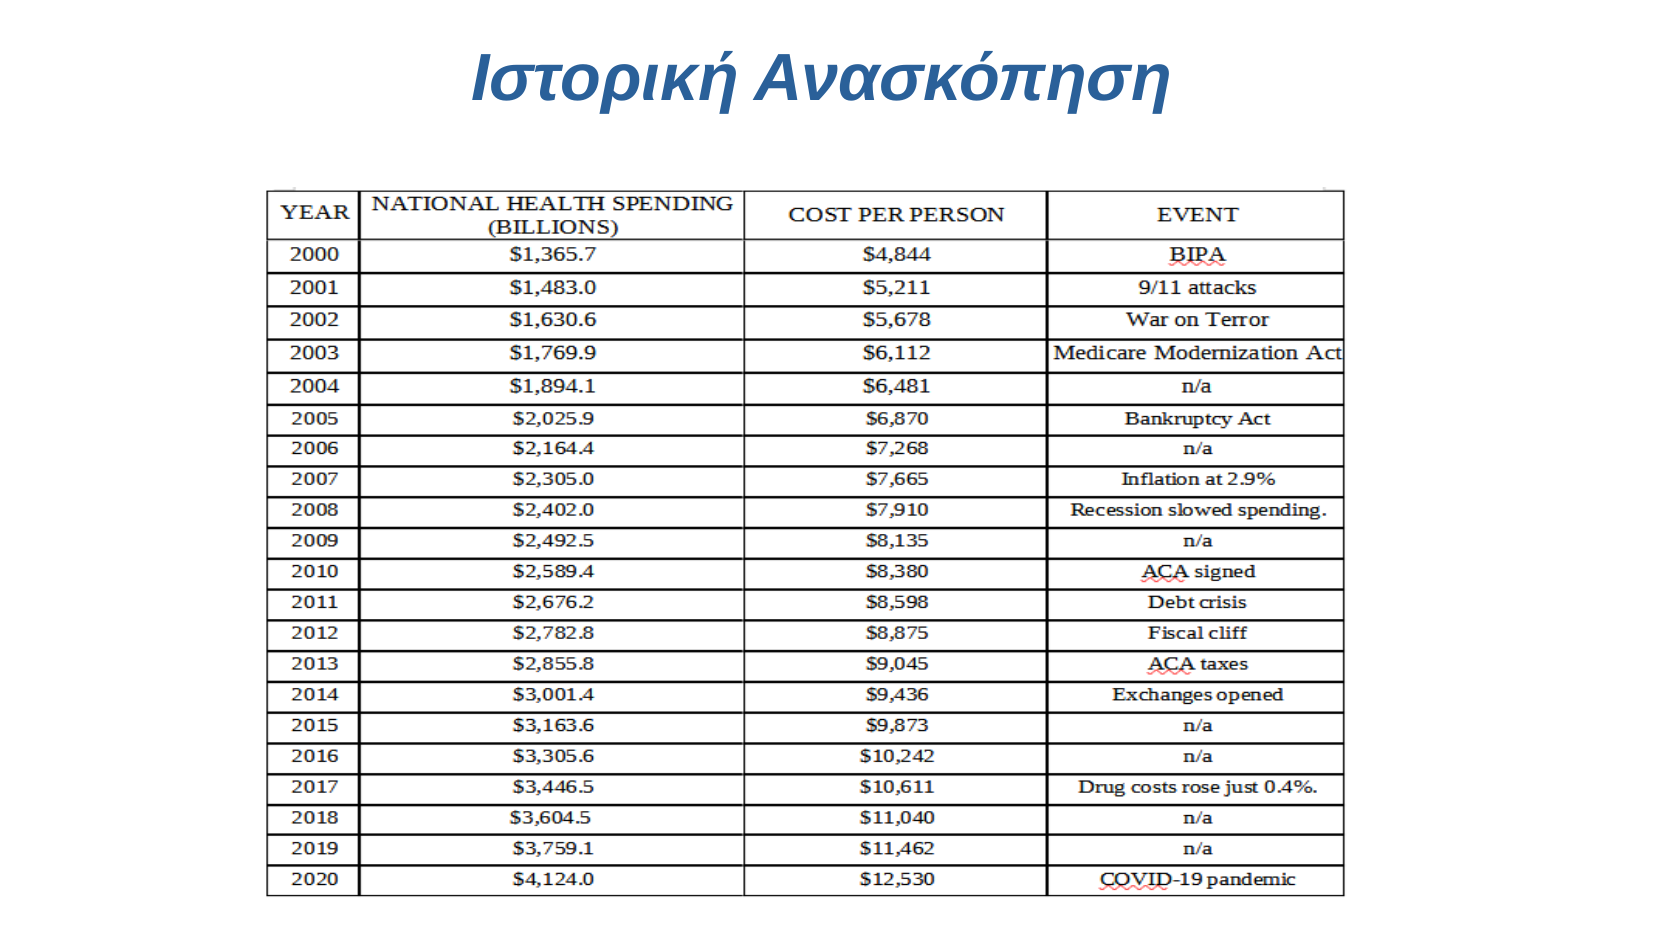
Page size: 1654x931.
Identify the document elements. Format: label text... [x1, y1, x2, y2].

picture [262, 187, 1351, 901]
title Ιστορική Ανασκόπηση [86, 0, 1576, 156]
